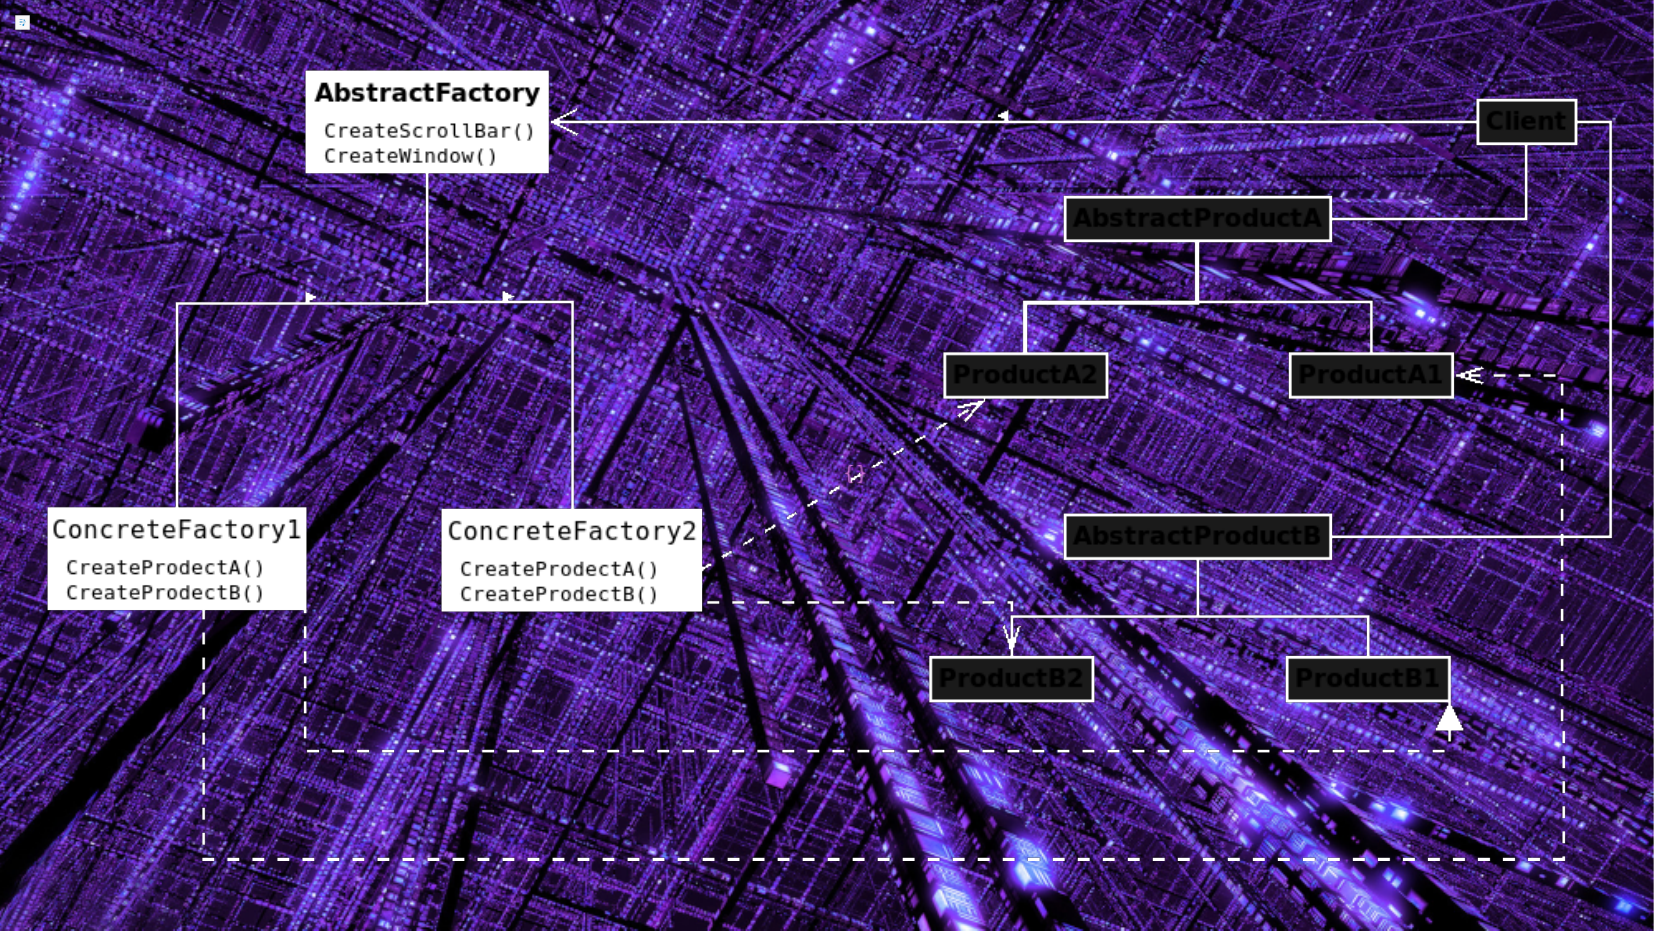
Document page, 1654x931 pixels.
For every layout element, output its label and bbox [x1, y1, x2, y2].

text_box [15, 15, 31, 31]
picture [0, 0, 1654, 931]
